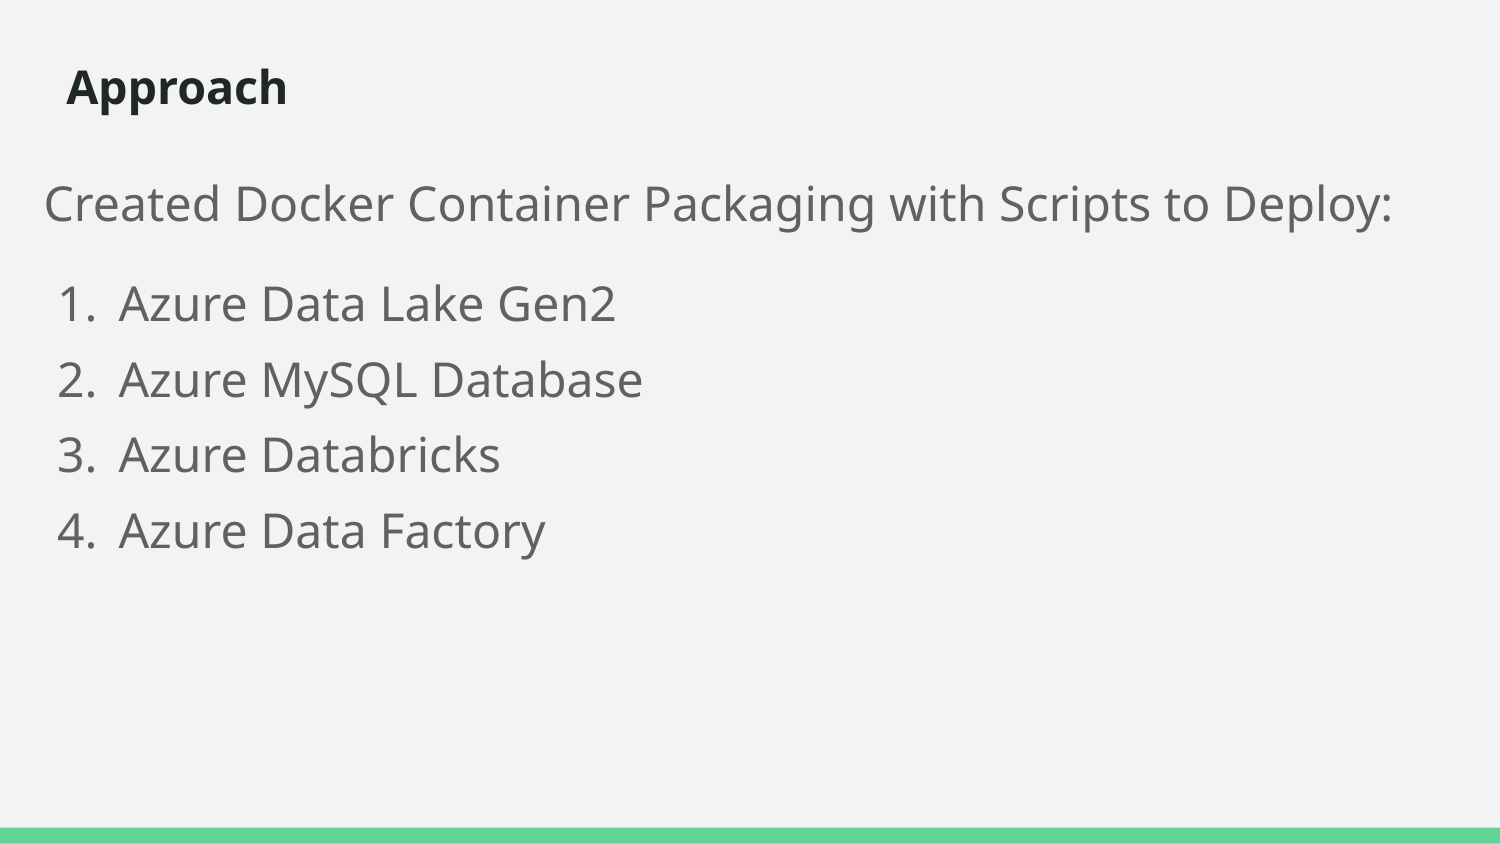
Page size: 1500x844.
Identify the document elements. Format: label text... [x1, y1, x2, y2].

text_box Created Docker Container Packaging with Scripts to Deploy: Azure Data Lake Gen2 Azure MySQL Database Azure Databricks Azure Data Factory [28, 145, 1439, 818]
text_box Approach [51, 39, 1449, 134]
